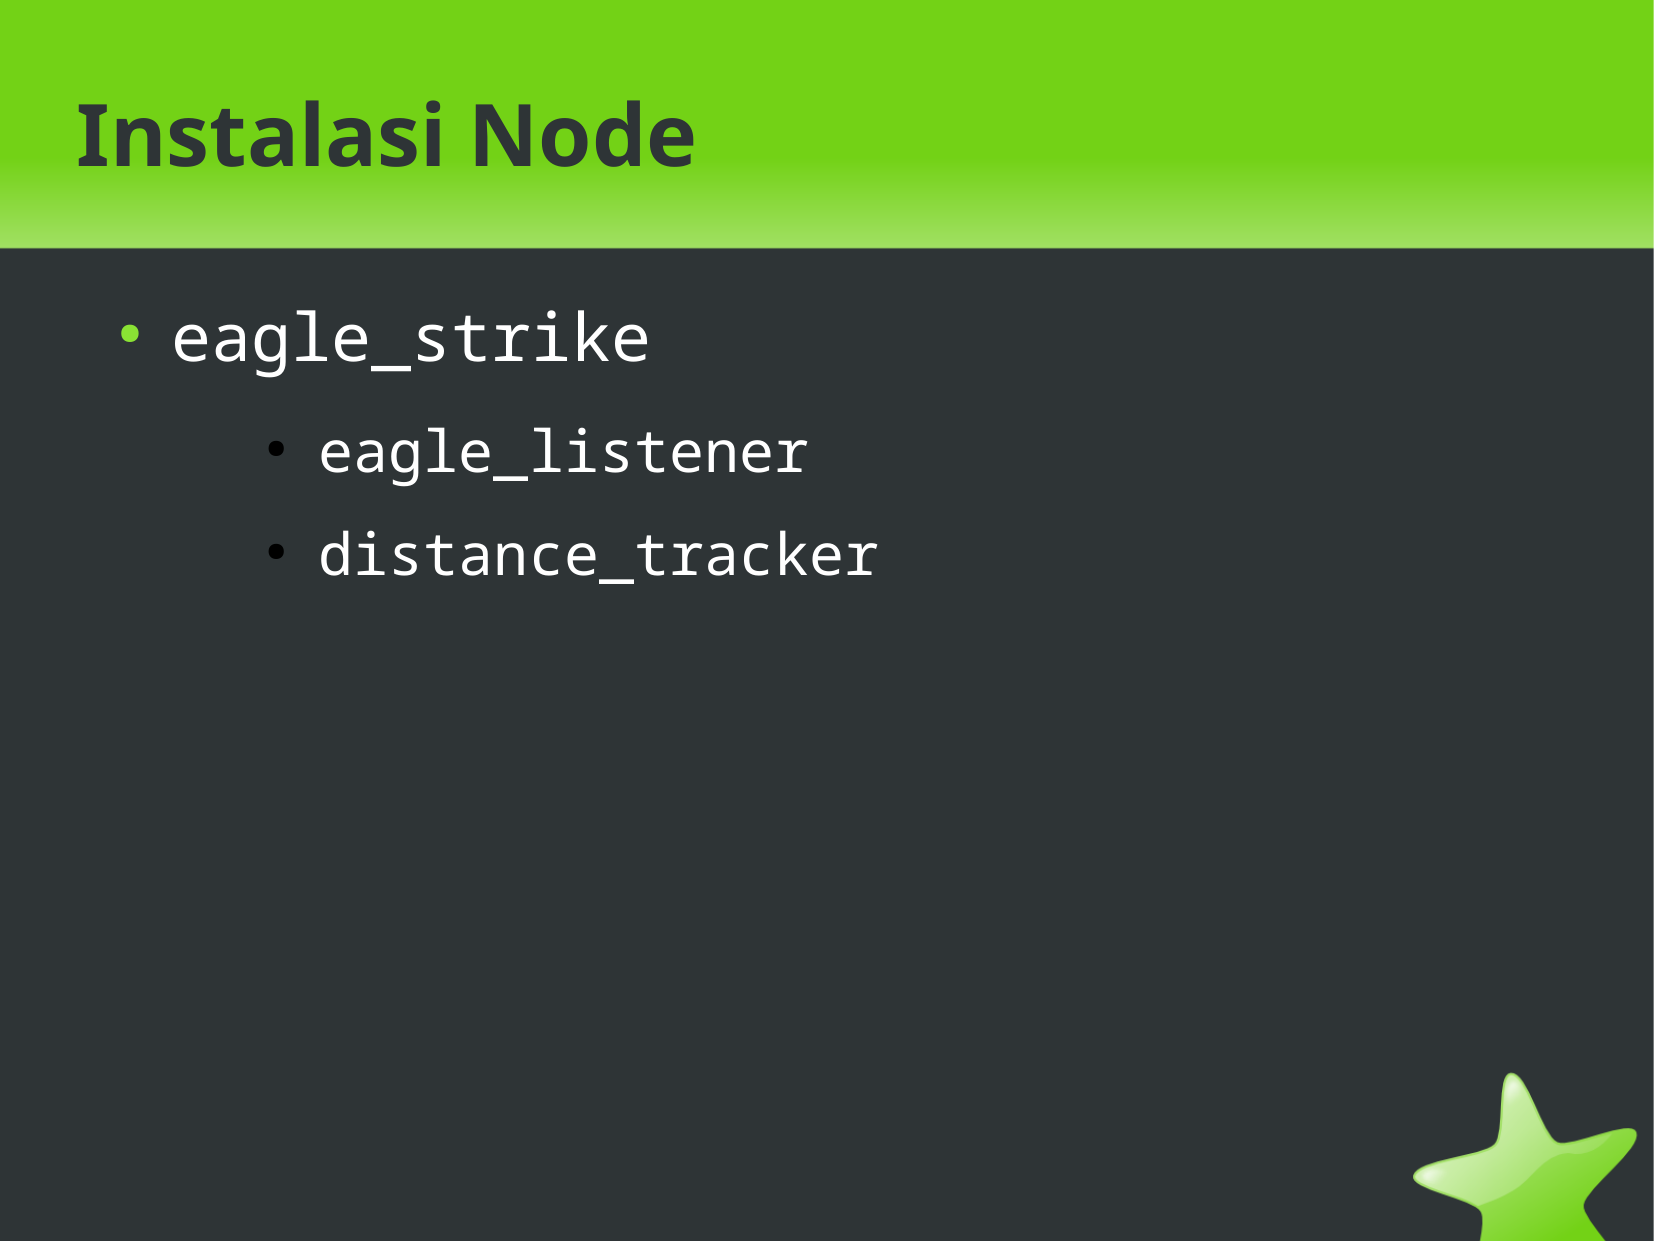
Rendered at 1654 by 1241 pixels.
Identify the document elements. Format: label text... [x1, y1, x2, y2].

title Instalasi Node [76, 29, 1565, 237]
picture [0, 0, 1654, 1241]
list eagle_strike eagle_listener distance_tracker [82, 290, 1571, 1094]
